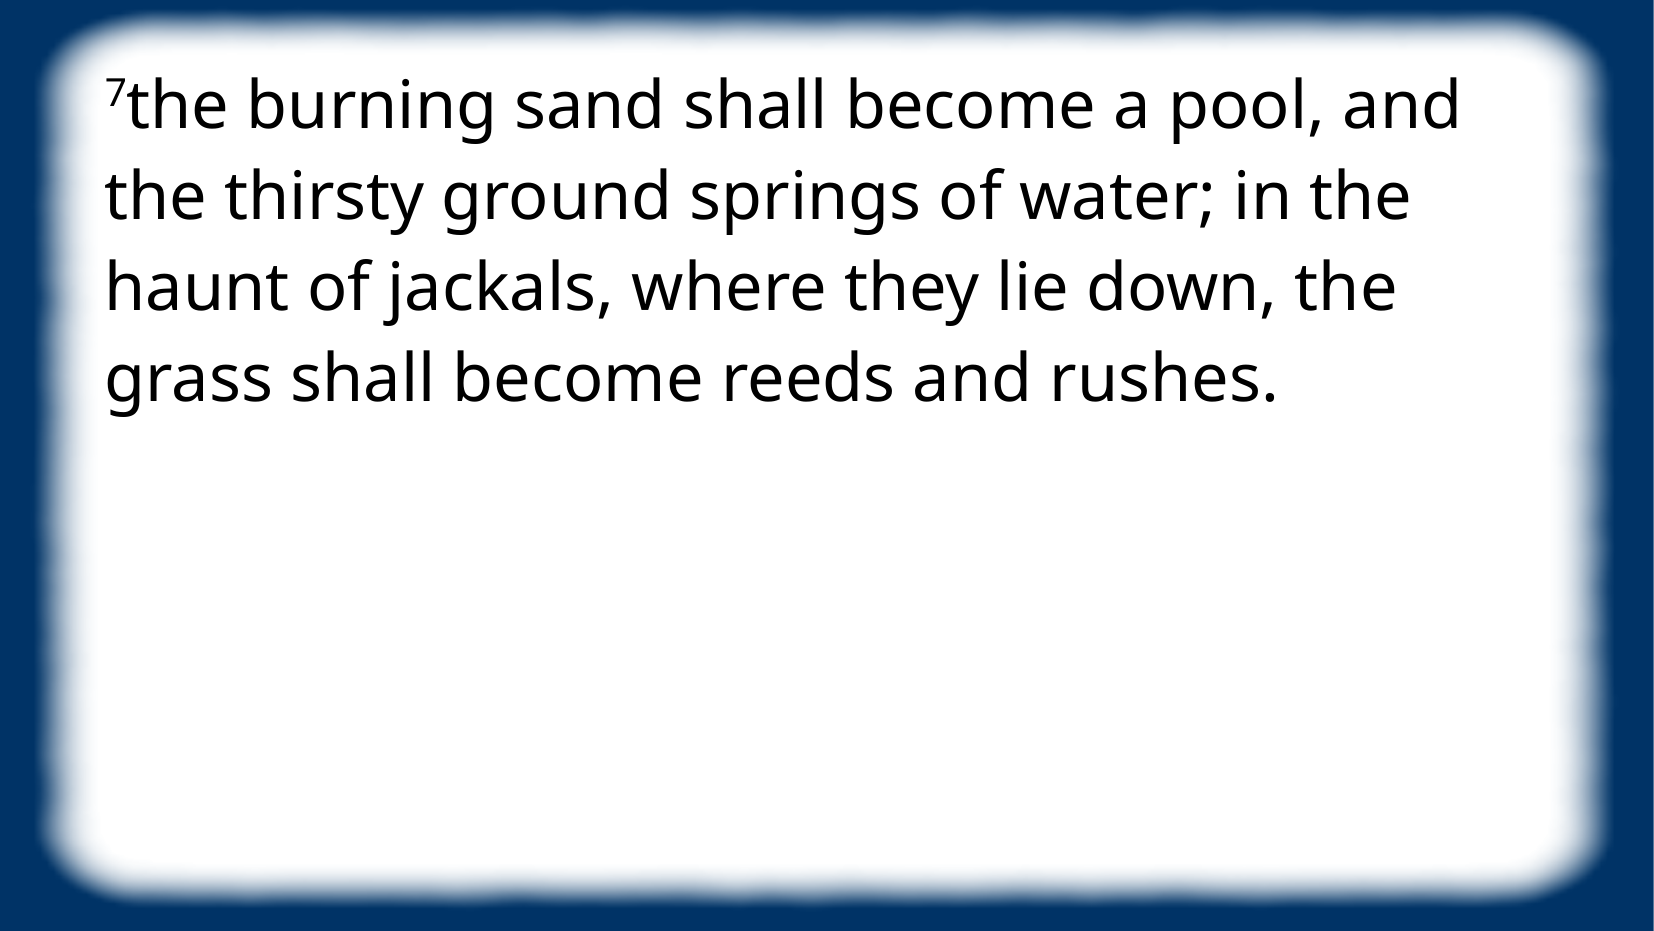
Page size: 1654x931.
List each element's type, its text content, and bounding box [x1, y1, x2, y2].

picture [0, 0, 1654, 931]
text_box 7the burning sand shall become a pool, and the thirsty ground springs of water; in the haunt of jackals, where they lie down, the grass shall become reeds and rushes. [90, 50, 1561, 421]
